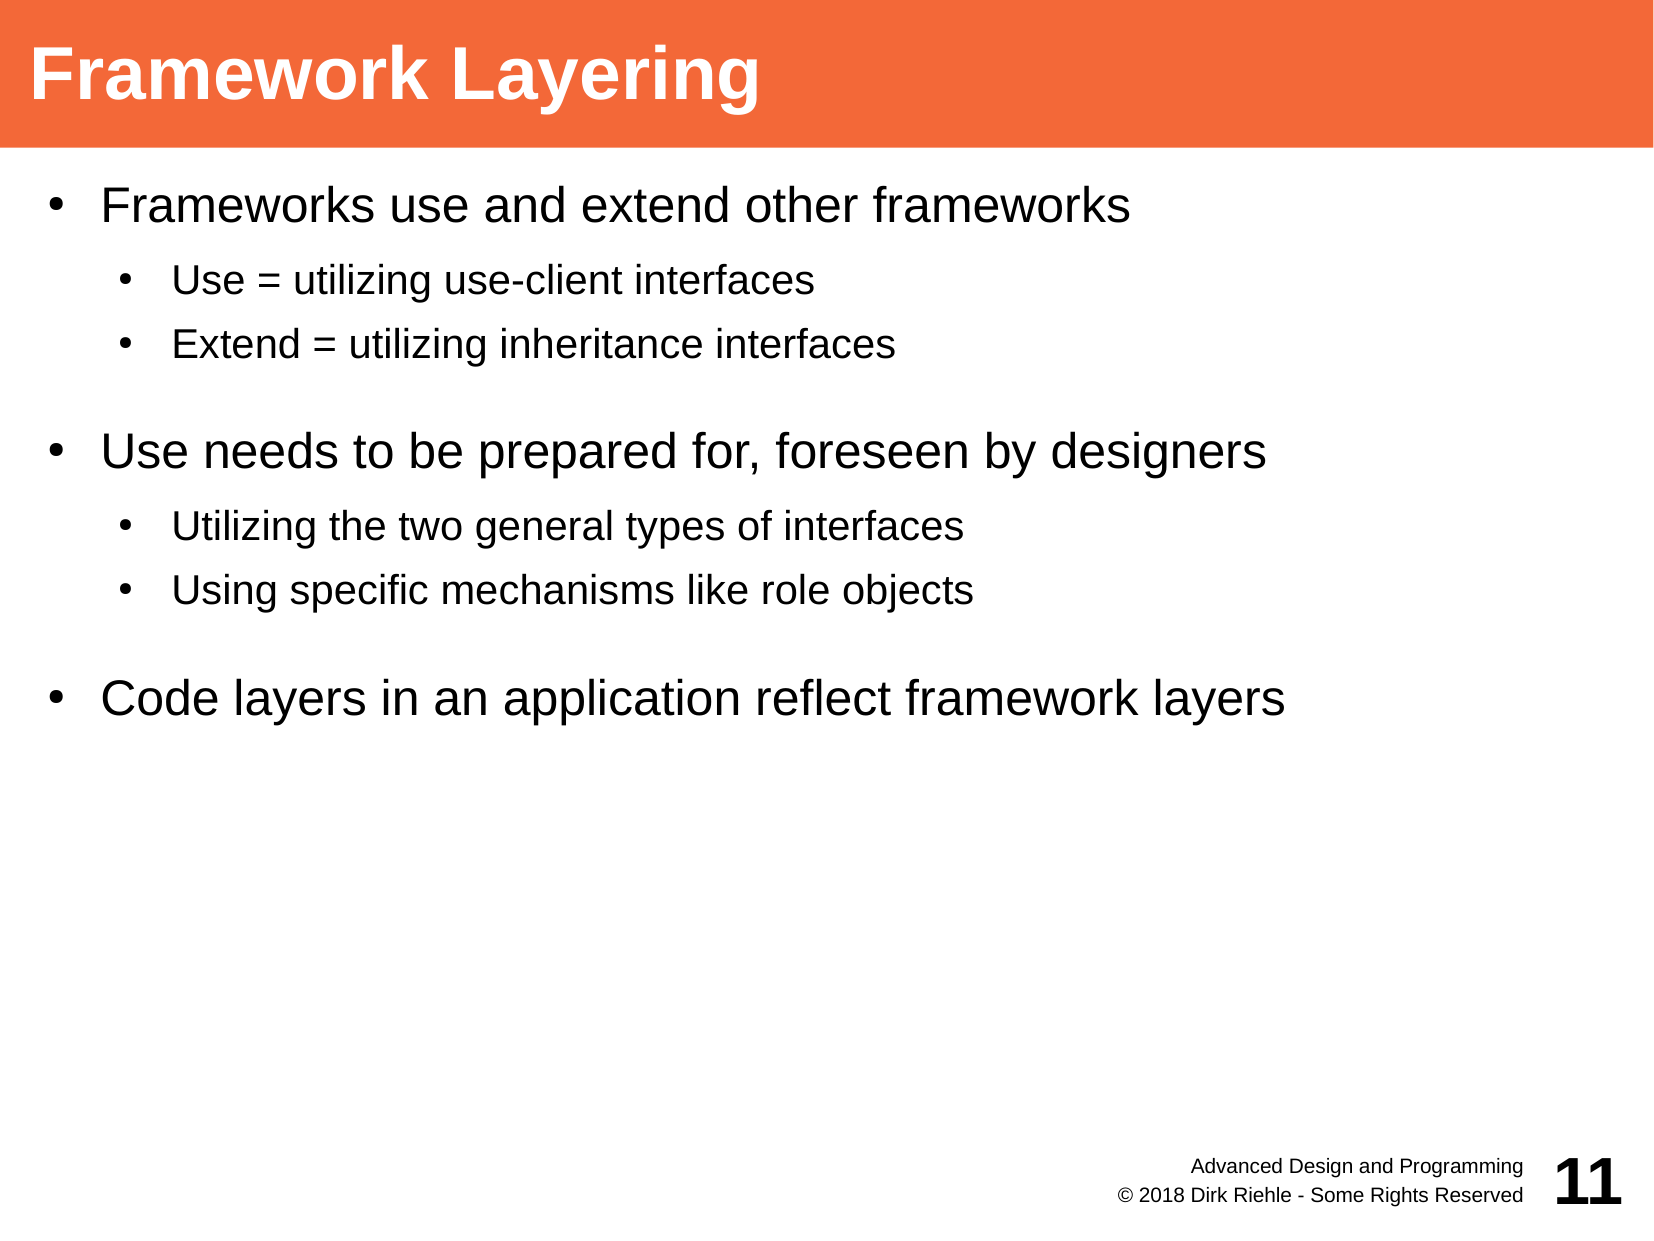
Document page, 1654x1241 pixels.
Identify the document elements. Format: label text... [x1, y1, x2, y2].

list Frameworks use and extend other frameworks Use = utilizing use-client interfaces Extend = utilizing inheritance interfaces Use needs to be prepared for, foreseen by designers Utilizing the two general types of interfaces Using specific mechanisms like role objects Code layers in an application reflect framework layers [29, 177, 1625, 1063]
title Framework Layering [0, 0, 1654, 148]
